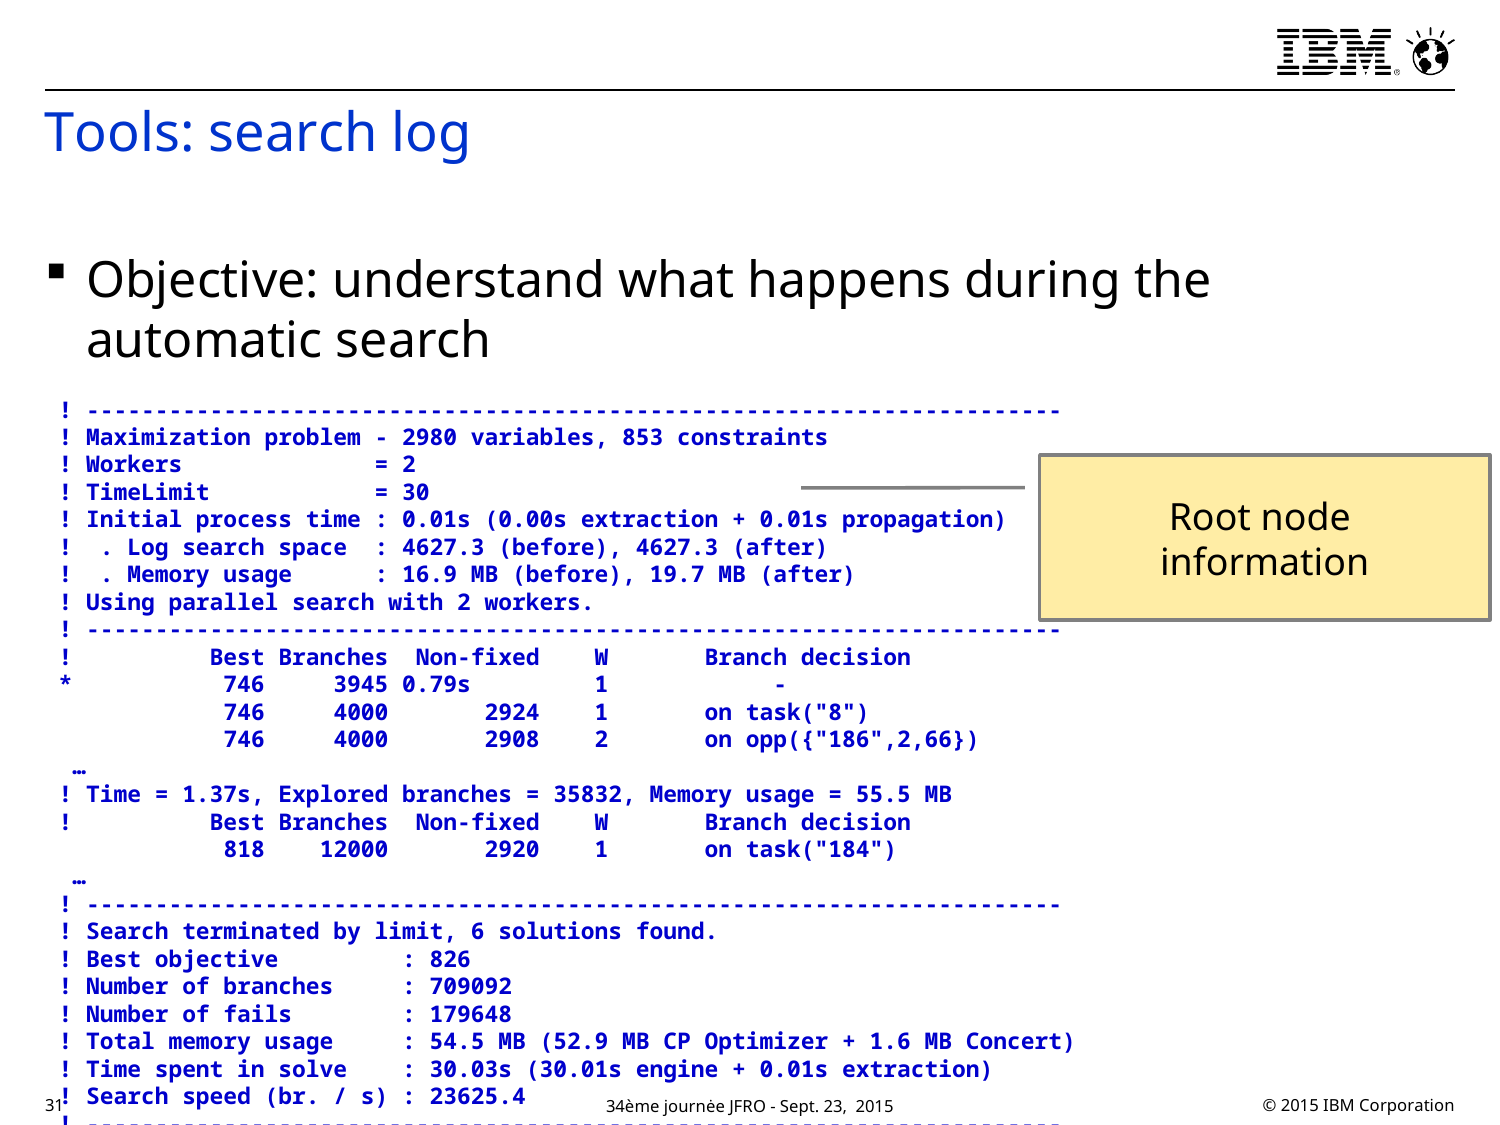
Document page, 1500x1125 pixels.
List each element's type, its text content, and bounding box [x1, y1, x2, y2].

list Objective: understand what happens during the automatic search ! ----------------------------------------------------------------------- ! Maximization problem - 2980 variables, 853 constraints ! Workers = 2 ! TimeLimit = 30 ! Initial process time : 0.01s (0.00s extraction + 0.01s propagation) ! . Log search space : 4627.3 (before), 4627.3 (after) ! . Memory usage : 16.9 MB (before), 19.7 MB (after) ! Using parallel search with 2 workers. ! ----------------------------------------------------------------------- ! Best Branches Non-fixed W Branch decision * 746 3945 0.79s 1 - 746 4000 2924 1 on task("8") 746 4000 2908 2 on opp({"186",2,66}) … ! Time = 1.37s, Explored branches = 35832, Memory usage = 55.5 MB ! Best Branches Non-fixed W Branch decision 818 12000 2920 1 on task("184") … ! ----------------------------------------------------------------------- ! Search terminated by limit, 6 solutions found. ! Best objective : 826 ! Number of branches : 709092 ! Number of fails : 179648 ! Total memory usage : 54.5 MB (52.9 MB CP Optimizer + 1.6 MB Concert) ! Time spent in solve : 30.03s (30.01s engine + 0.01s extraction) ! Search speed (br. / s) : 23625.4 ! ----------------------------------------------------------------------- [29, 239, 1455, 1085]
picture [1260, 10, 1468, 90]
text_box Root node information [1040, 455, 1490, 620]
title Tools: search log [29, 97, 1455, 203]
